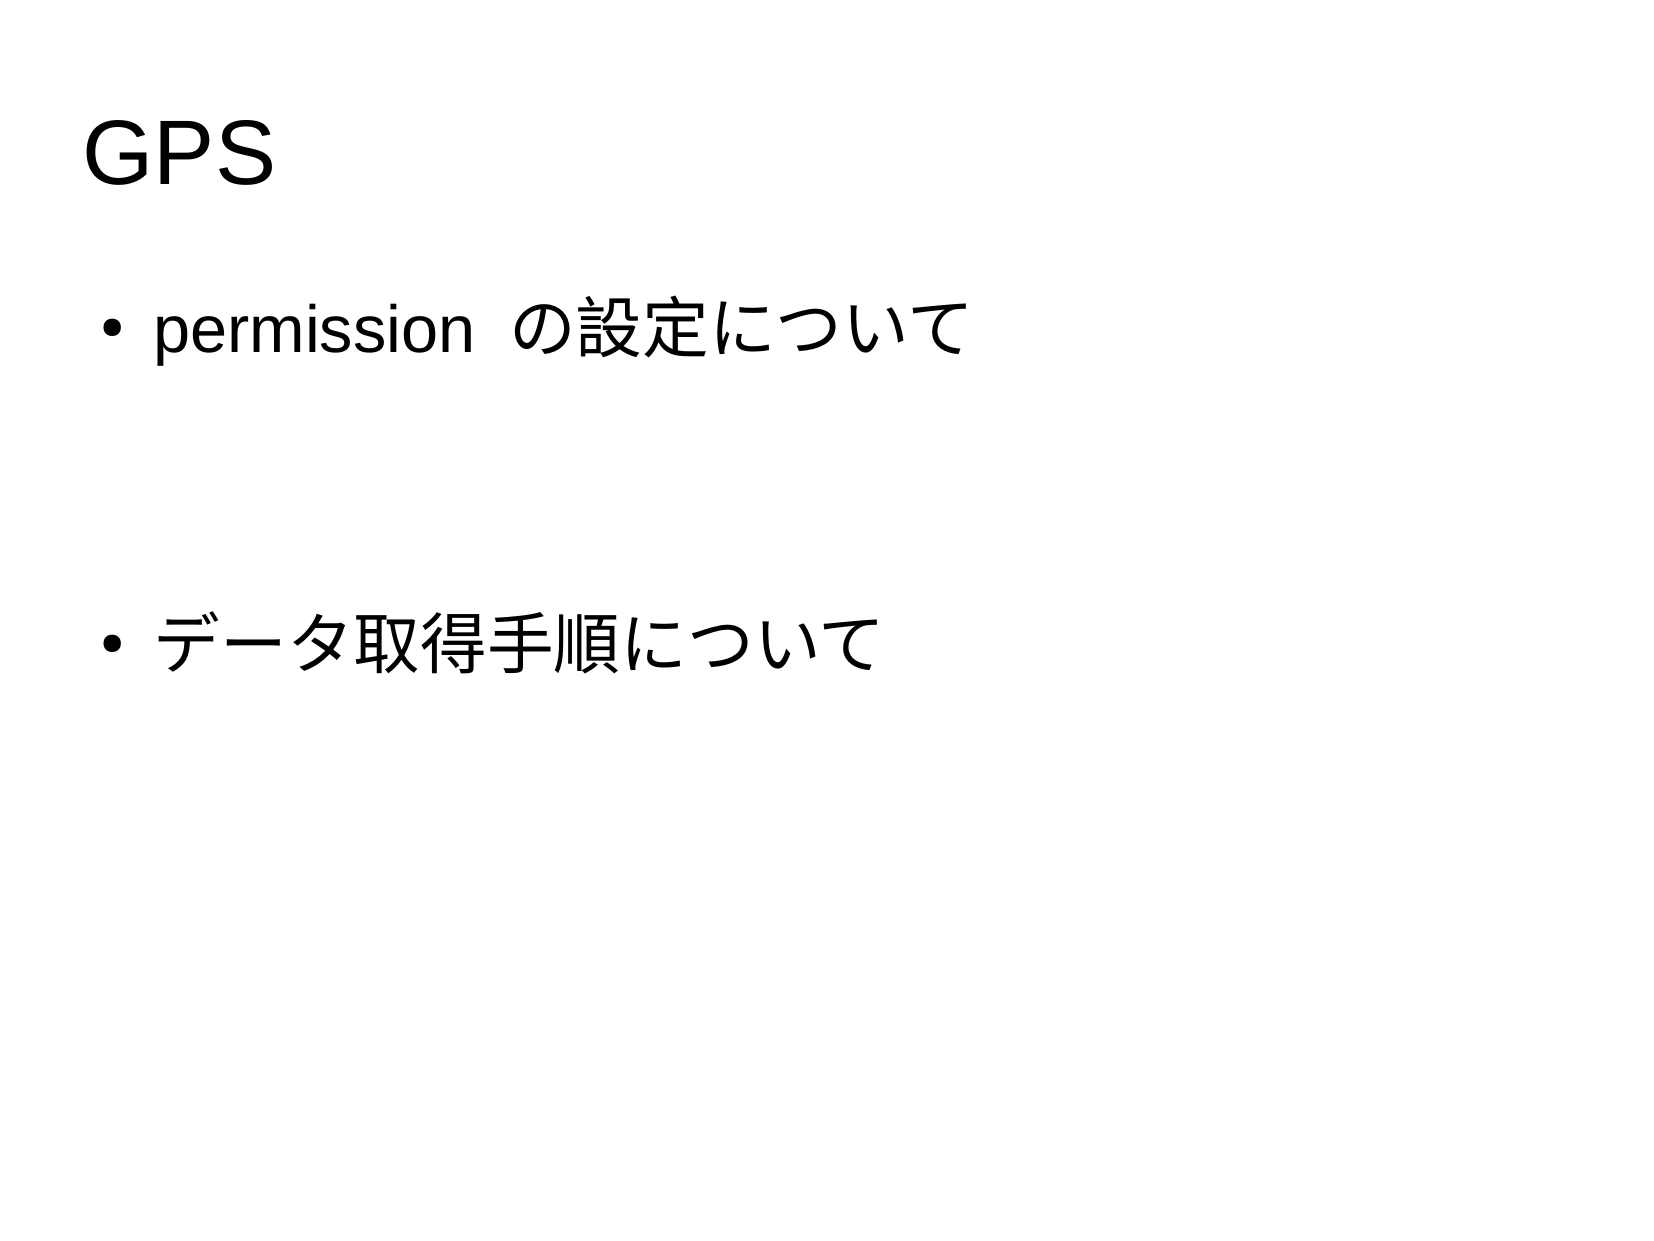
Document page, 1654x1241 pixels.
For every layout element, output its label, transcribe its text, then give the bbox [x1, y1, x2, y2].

title GPS [82, 49, 1571, 257]
list permission の設定について データ取得手順について [82, 290, 1571, 1109]
